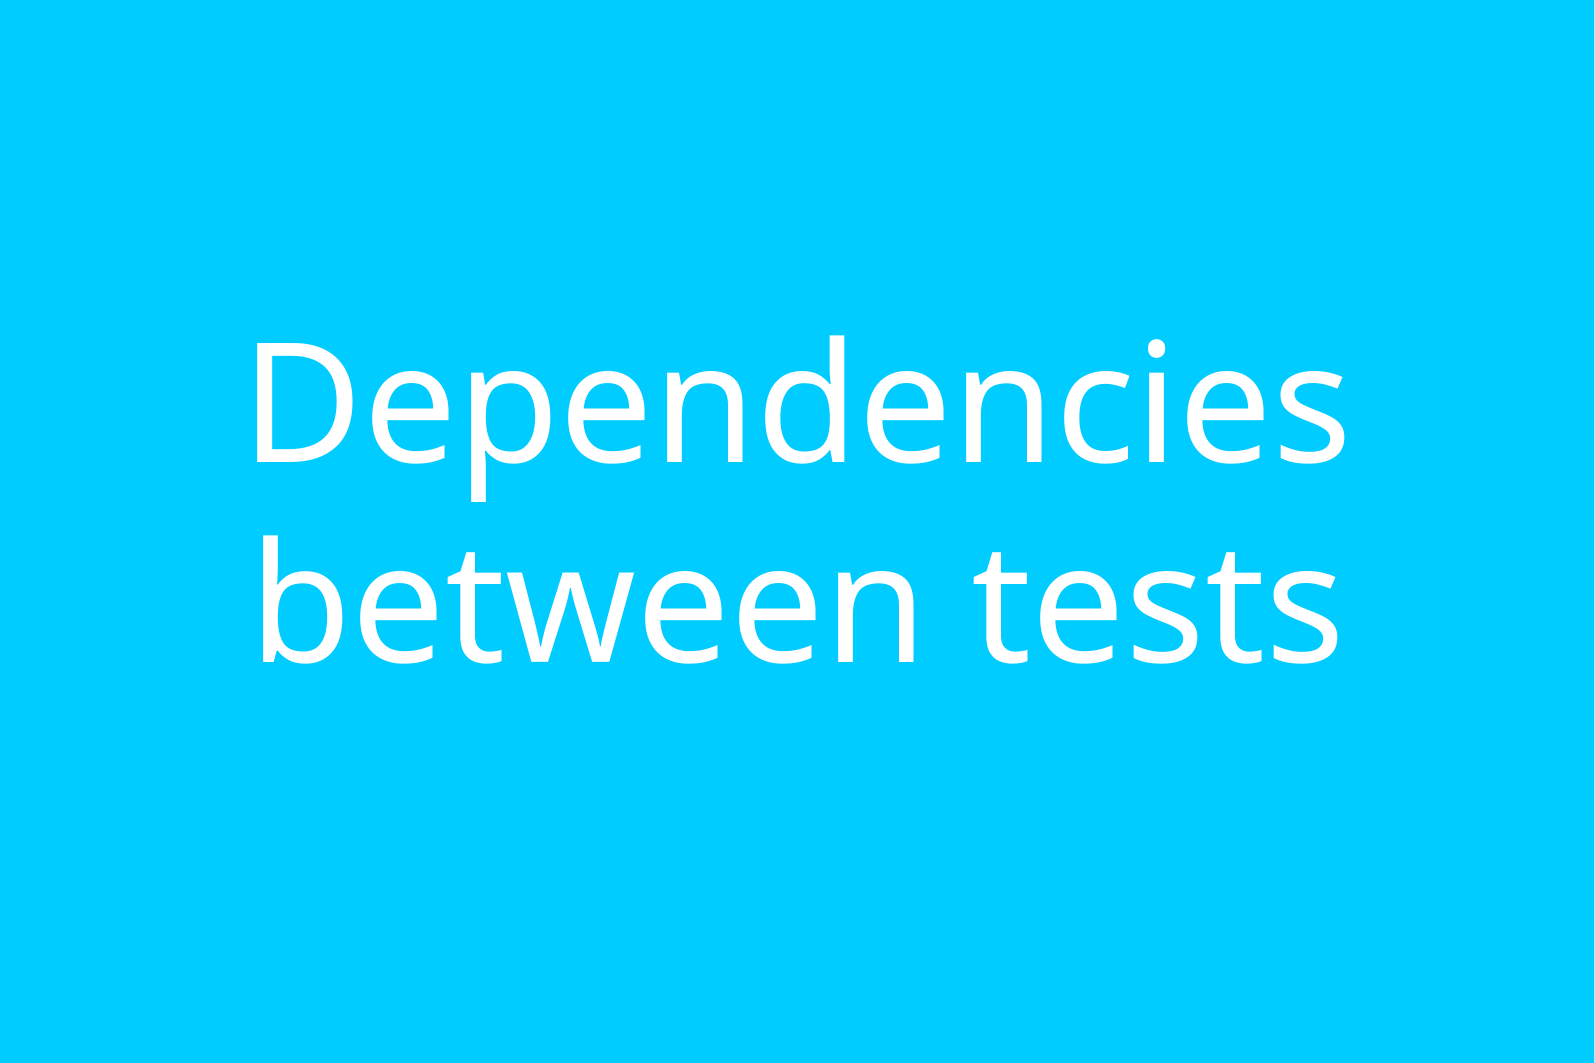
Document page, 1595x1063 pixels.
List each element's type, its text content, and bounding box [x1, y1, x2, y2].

text_box Dependencies between tests [79, 42, 1515, 951]
